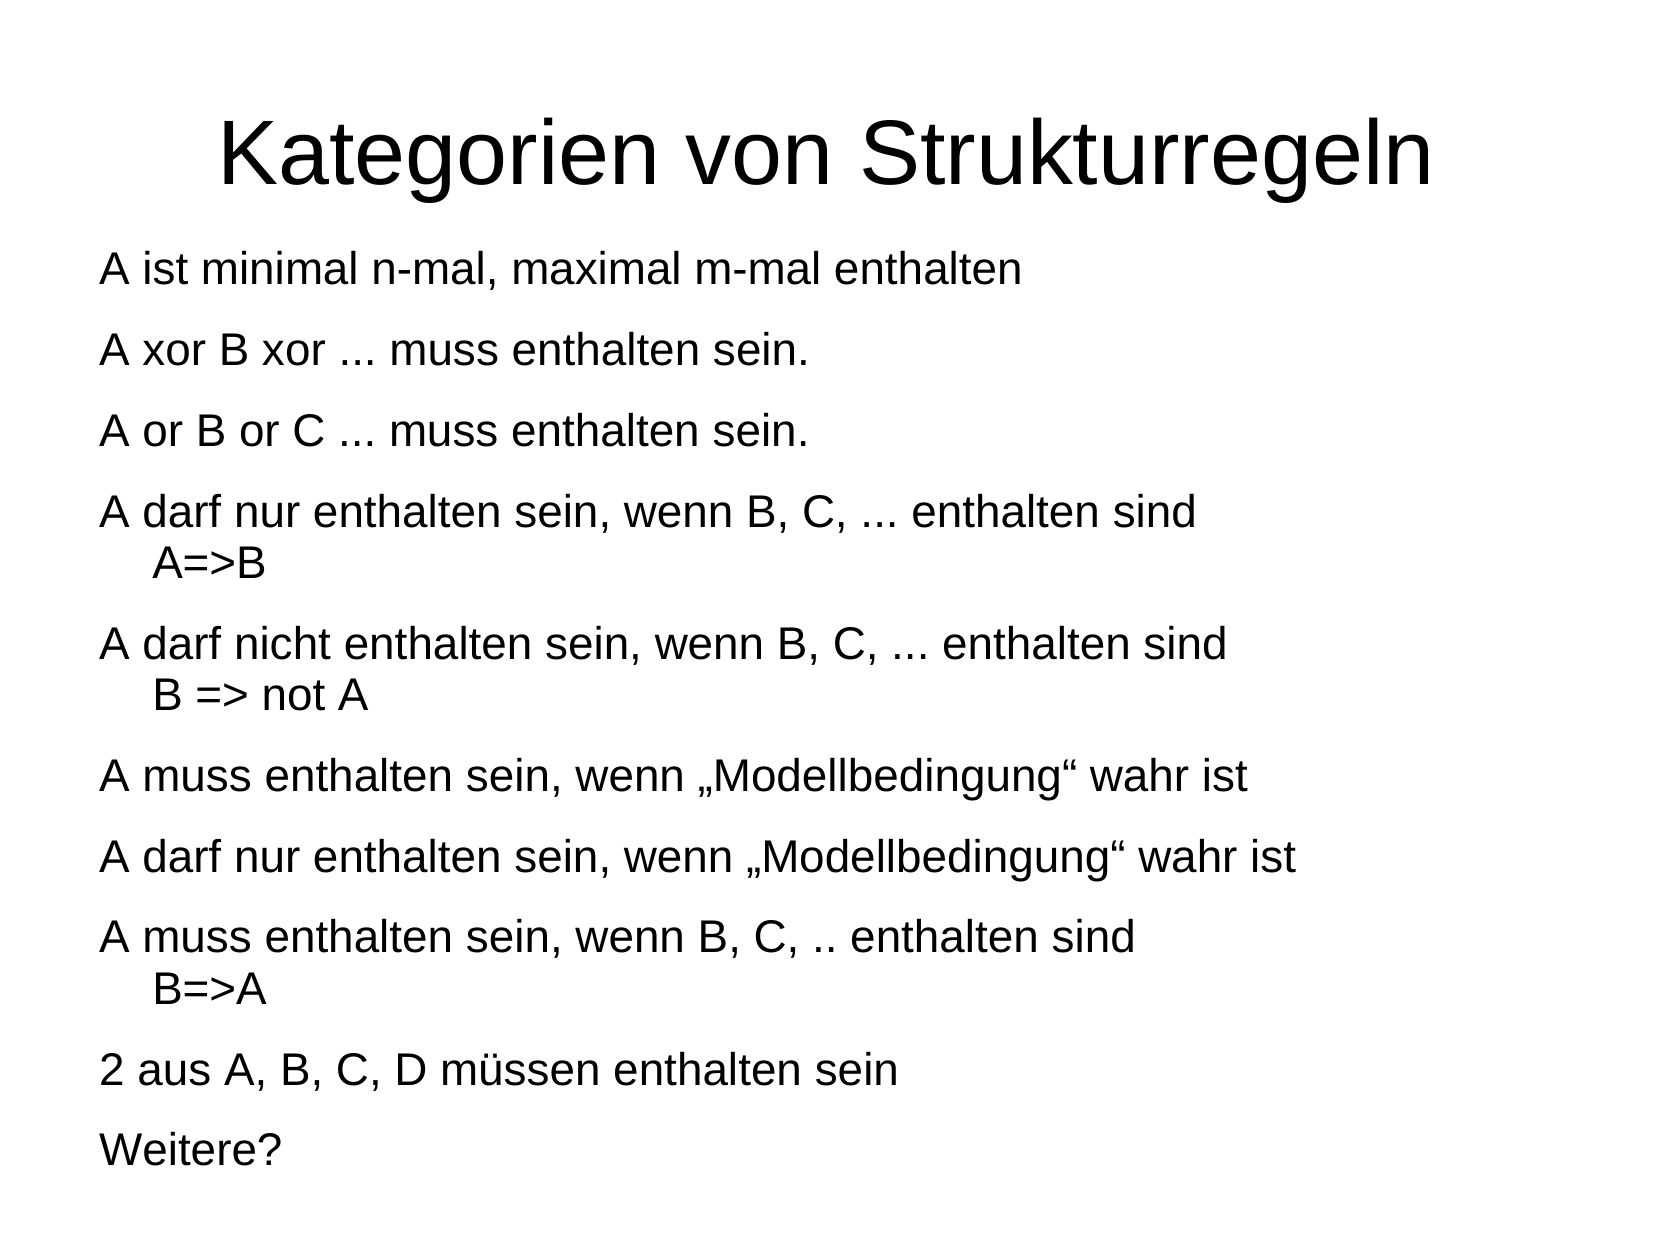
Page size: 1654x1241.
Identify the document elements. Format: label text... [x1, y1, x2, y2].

list A ist minimal n-mal, maximal m-mal enthalten A xor B xor ... muss enthalten sein. A or B or C ... muss enthalten sein. A darf nur enthalten sein, wenn B, C, ... enthalten sind A=>B A darf nicht enthalten sein, wenn B, C, ... enthalten sind B => not A A muss enthalten sein, wenn „Modellbedingung“ wahr ist A darf nur enthalten sein, wenn „Modellbedingung“ wahr ist A muss enthalten sein, wenn B, C, .. enthalten sind B=>A 2 aus A, B, C, D müssen enthalten sein Weitere? [81, 243, 1570, 1173]
title Kategorien von Strukturregeln [82, 49, 1571, 257]
